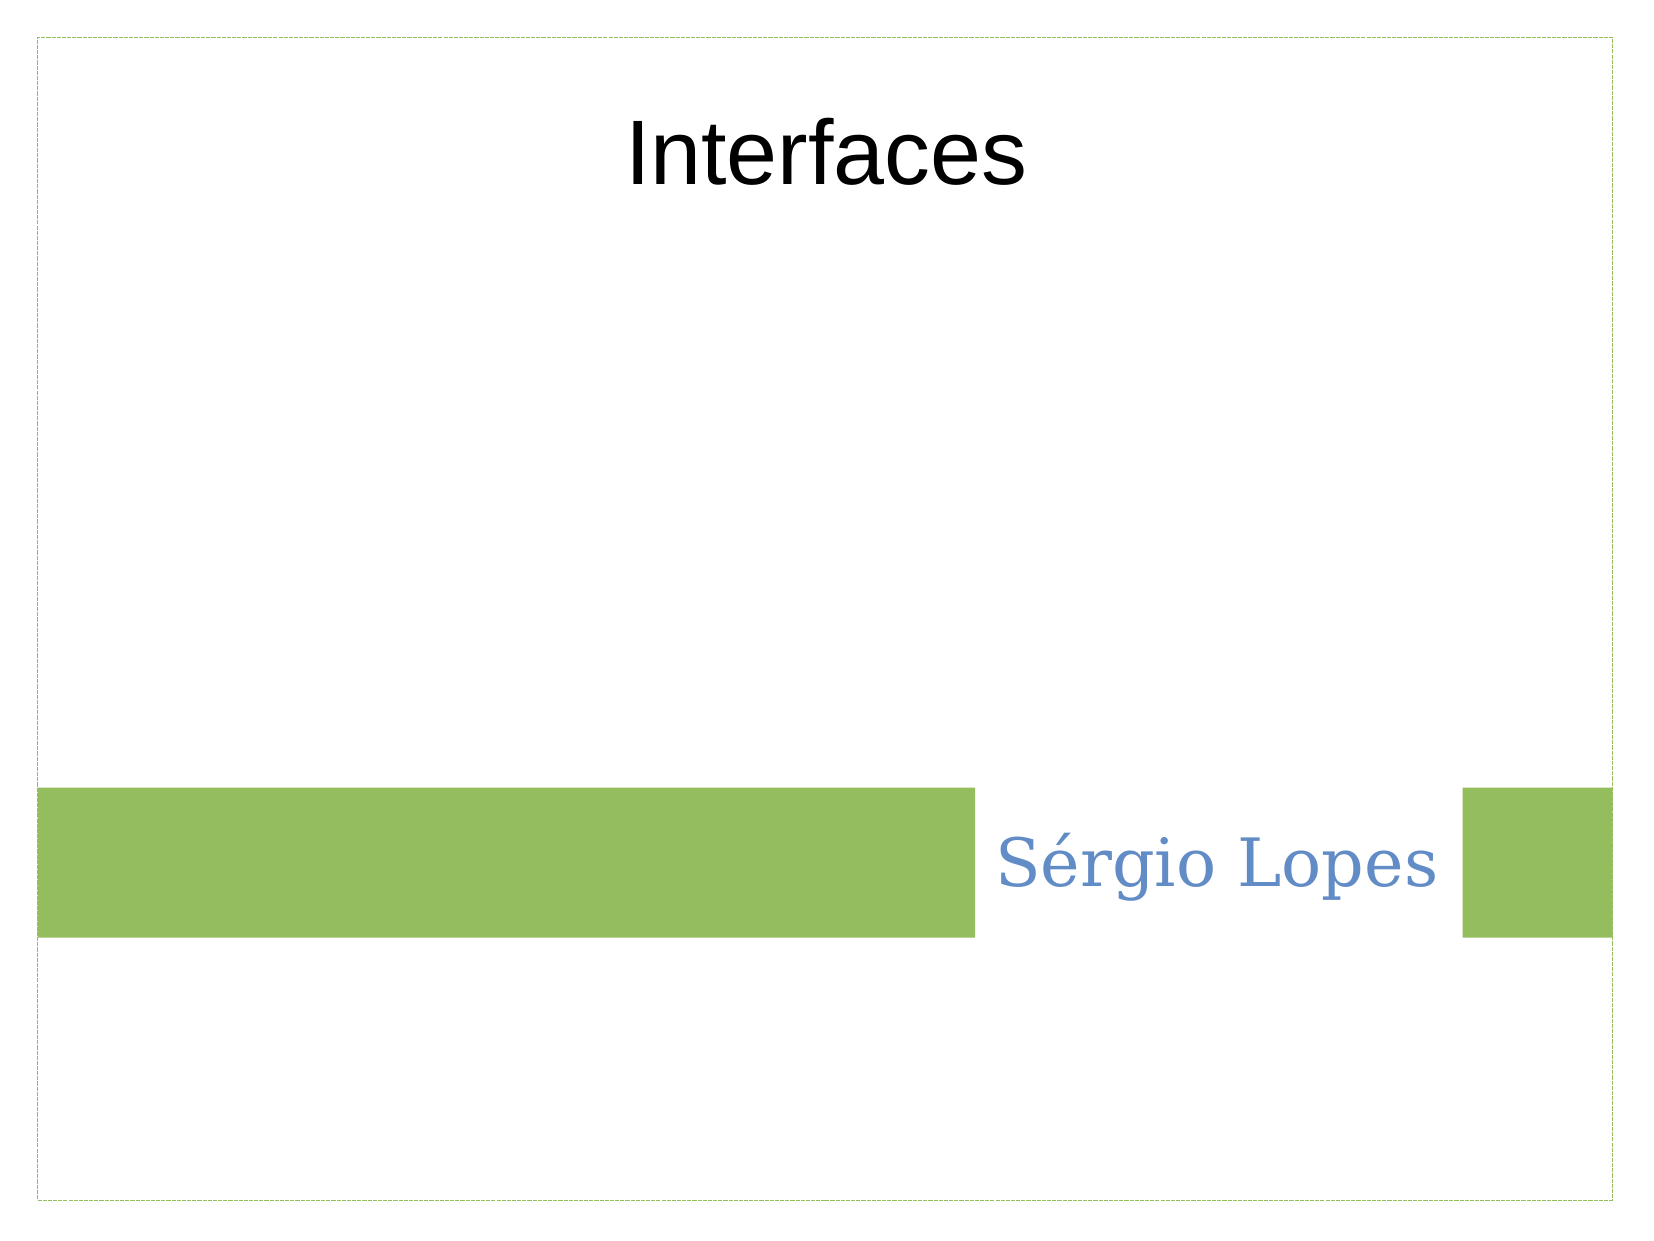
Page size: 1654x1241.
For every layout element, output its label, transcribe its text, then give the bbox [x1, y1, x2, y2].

title Interfaces [82, 49, 1571, 257]
text_box [1462, 787, 1613, 938]
text_box Sérgio Lopes [980, 816, 1453, 910]
text_box [37, 787, 976, 938]
